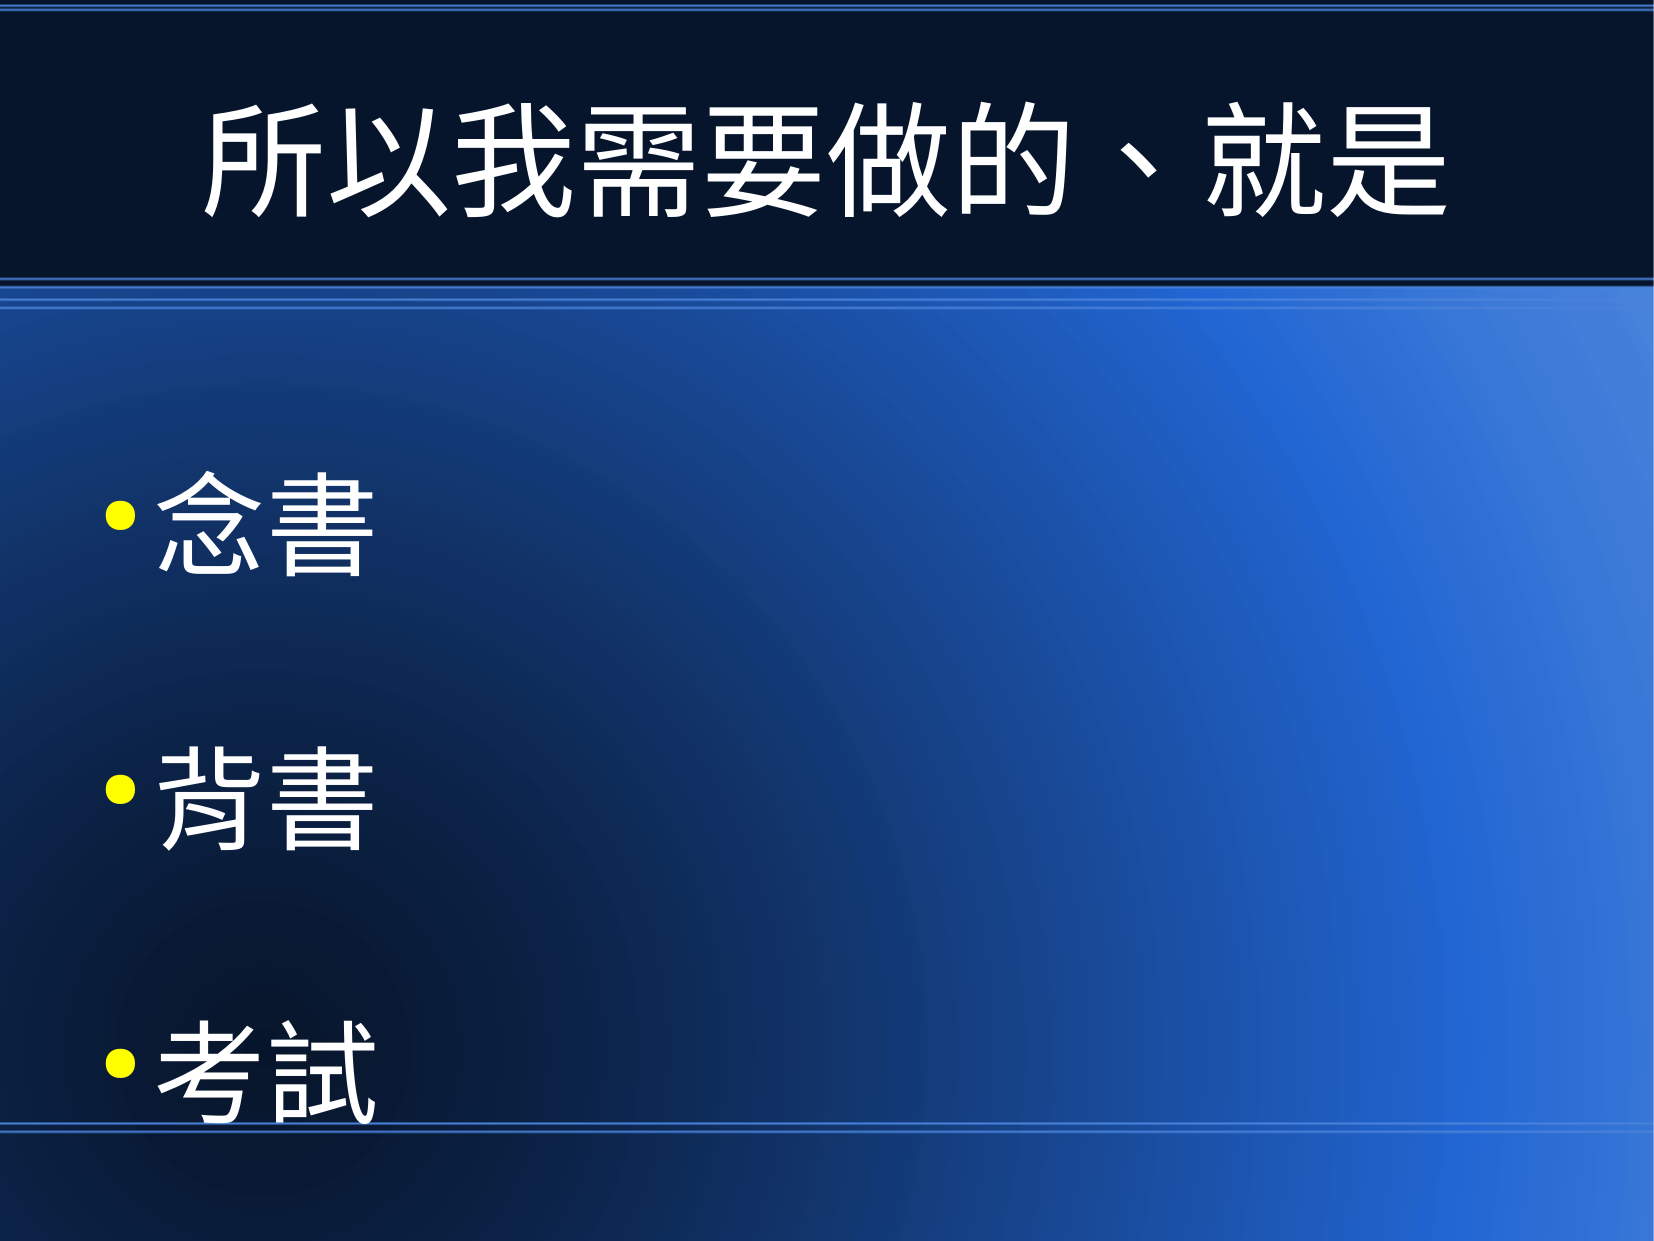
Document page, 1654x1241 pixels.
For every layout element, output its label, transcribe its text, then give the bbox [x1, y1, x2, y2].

list 念書 背書 考試 [82, 355, 1571, 1241]
picture [0, 0, 1654, 1241]
title 所以我需要做的、就是 [82, 49, 1571, 257]
